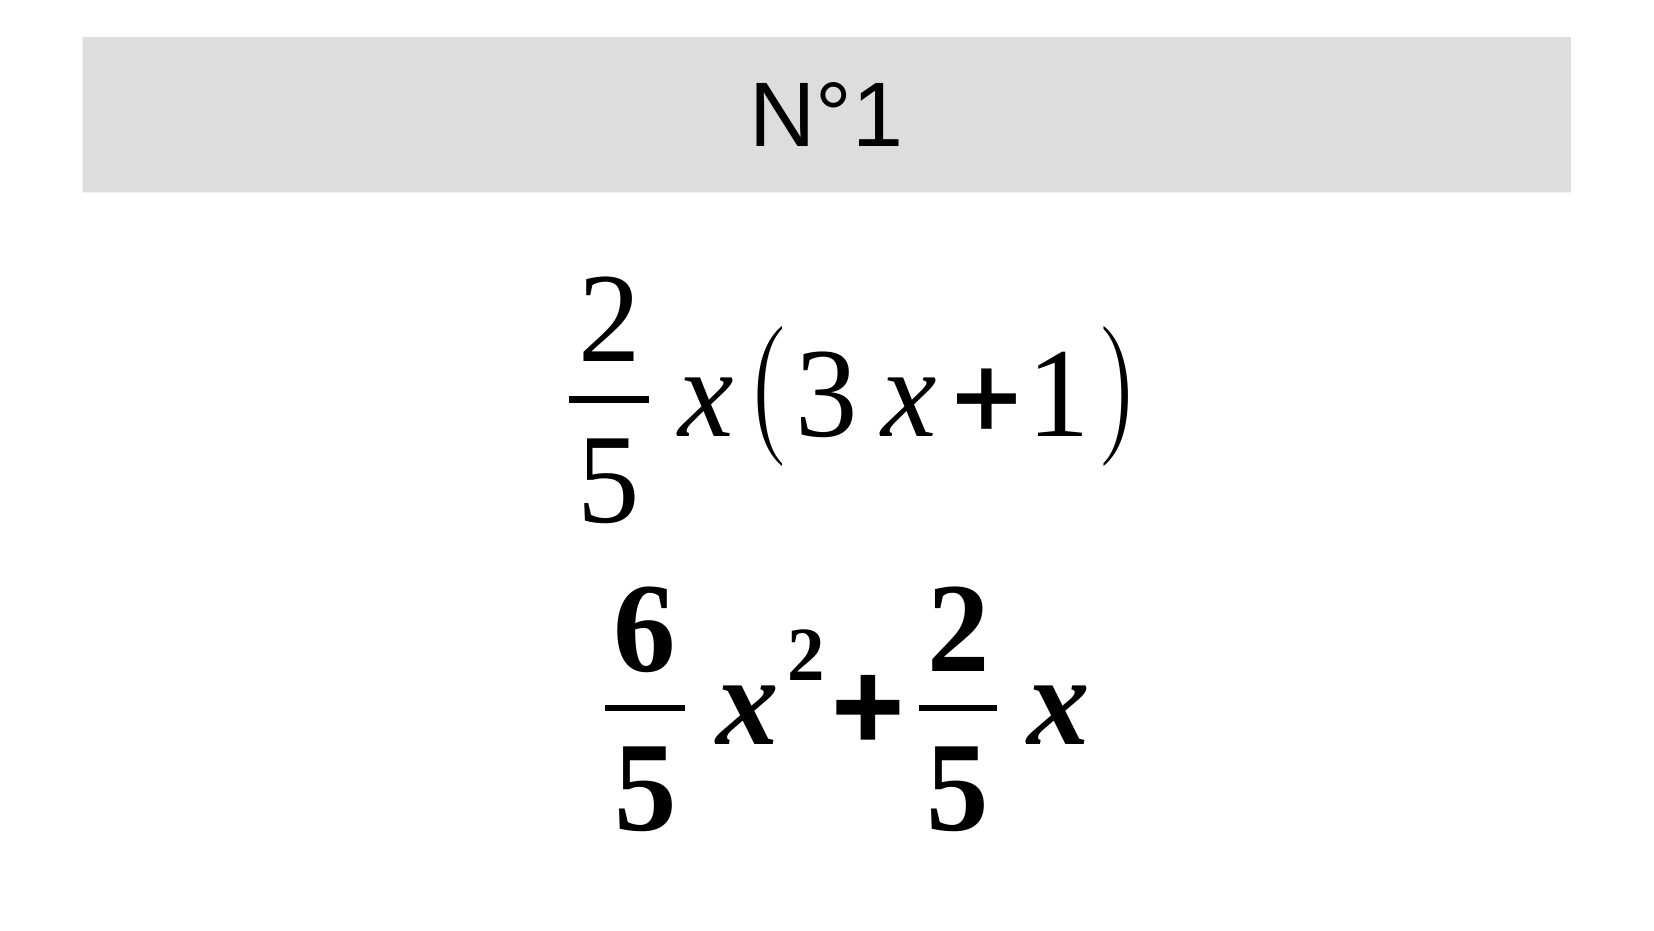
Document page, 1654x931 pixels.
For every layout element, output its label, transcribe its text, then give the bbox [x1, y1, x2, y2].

title N°1 [82, 37, 1571, 193]
chart [556, 248, 1144, 859]
